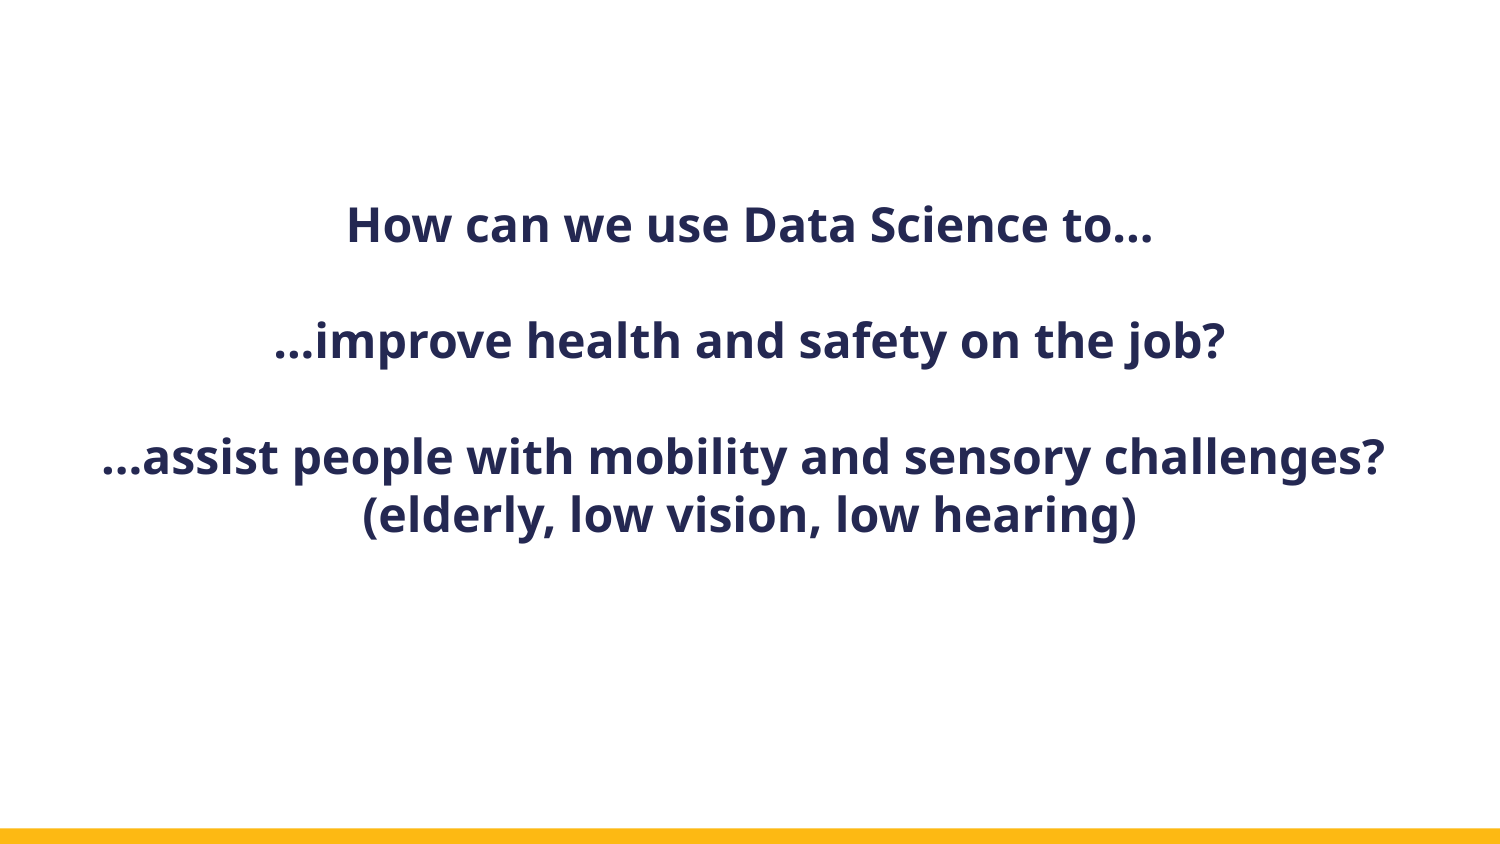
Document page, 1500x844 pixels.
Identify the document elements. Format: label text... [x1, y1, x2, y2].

title How can we use Data Science to… ...improve health and safety on the job? …assist people with mobility and sensory challenges? (elderly, low vision, low hearing) [0, 171, 1500, 550]
